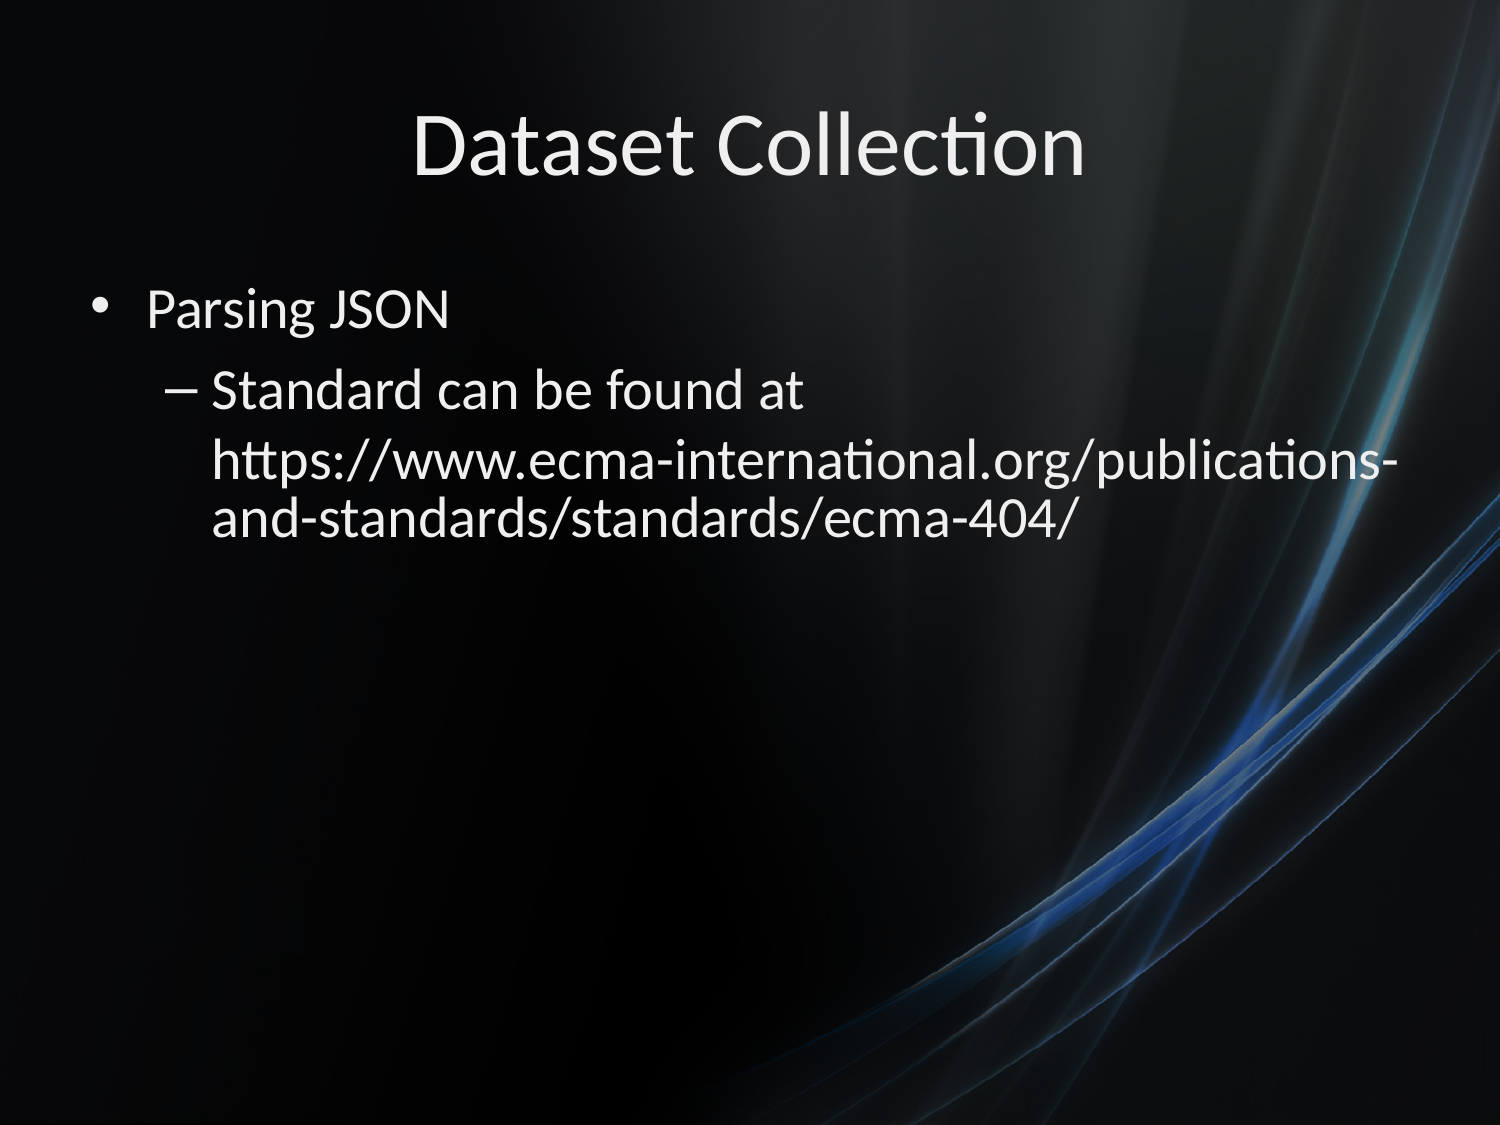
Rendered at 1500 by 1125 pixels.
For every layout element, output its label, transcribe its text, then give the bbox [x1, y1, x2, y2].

title Dataset Collection [75, 45, 1425, 233]
list Parsing JSON Standard can be found at https://www.ecma-international.org/publications-and-standards/standards/ecma-404/ [75, 262, 1425, 1005]
picture [0, 0, 1500, 1125]
